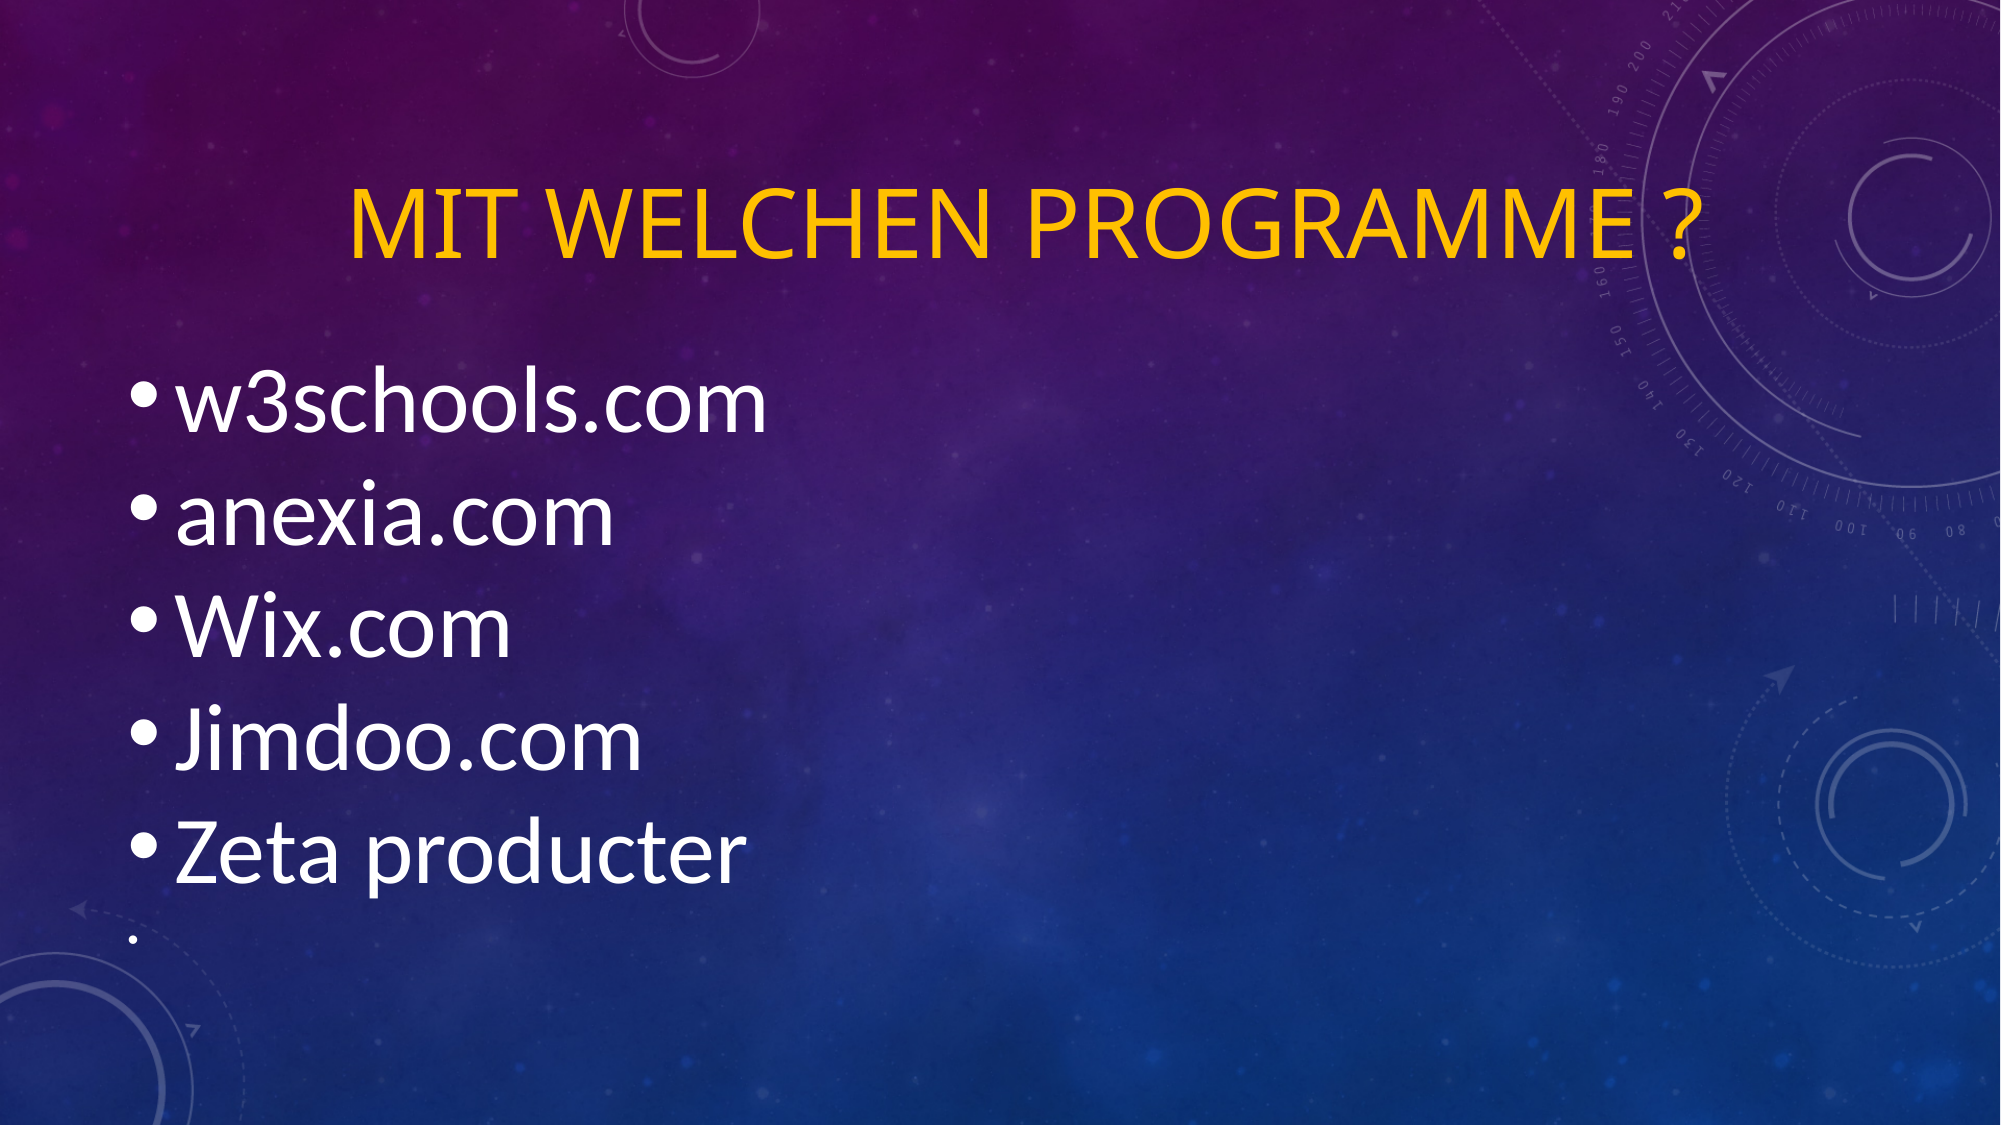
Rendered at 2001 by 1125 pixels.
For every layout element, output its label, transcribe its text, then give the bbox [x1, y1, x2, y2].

title Mit welchen Programme ? [112, 99, 1775, 339]
list w3schools.com anexia.com‎ Wix.com Jimdoo.com Zeta producter [112, 351, 1775, 950]
